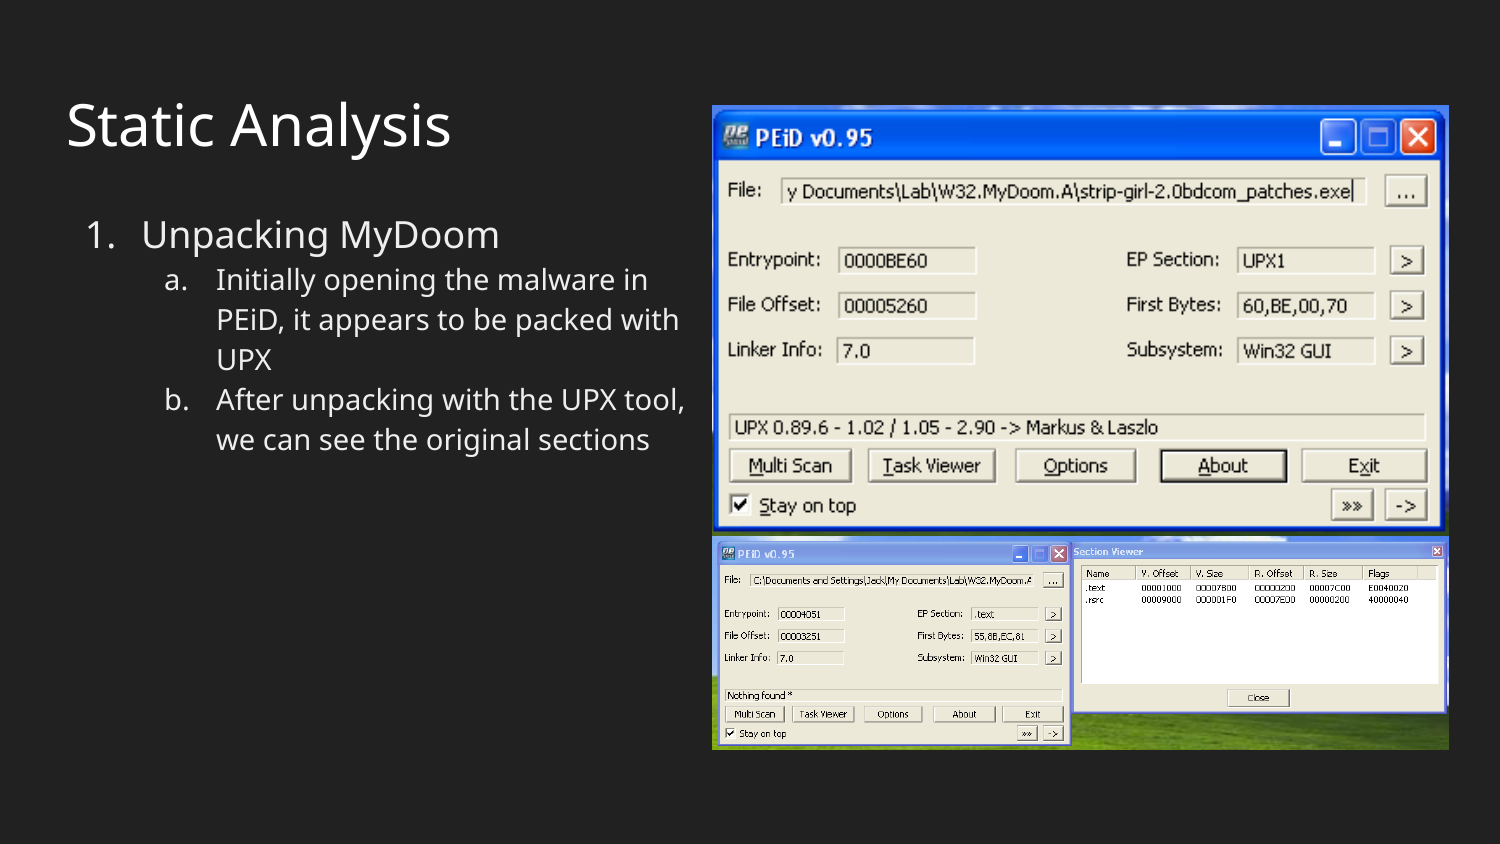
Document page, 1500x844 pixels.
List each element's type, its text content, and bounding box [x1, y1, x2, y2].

title Static Analysis [51, 72, 1449, 167]
picture [712, 105, 1449, 750]
list Unpacking MyDoom Initially opening the malware in PEiD, it appears to be packed with UPX After unpacking with the UPX tool, we can see the original sections [51, 189, 712, 750]
